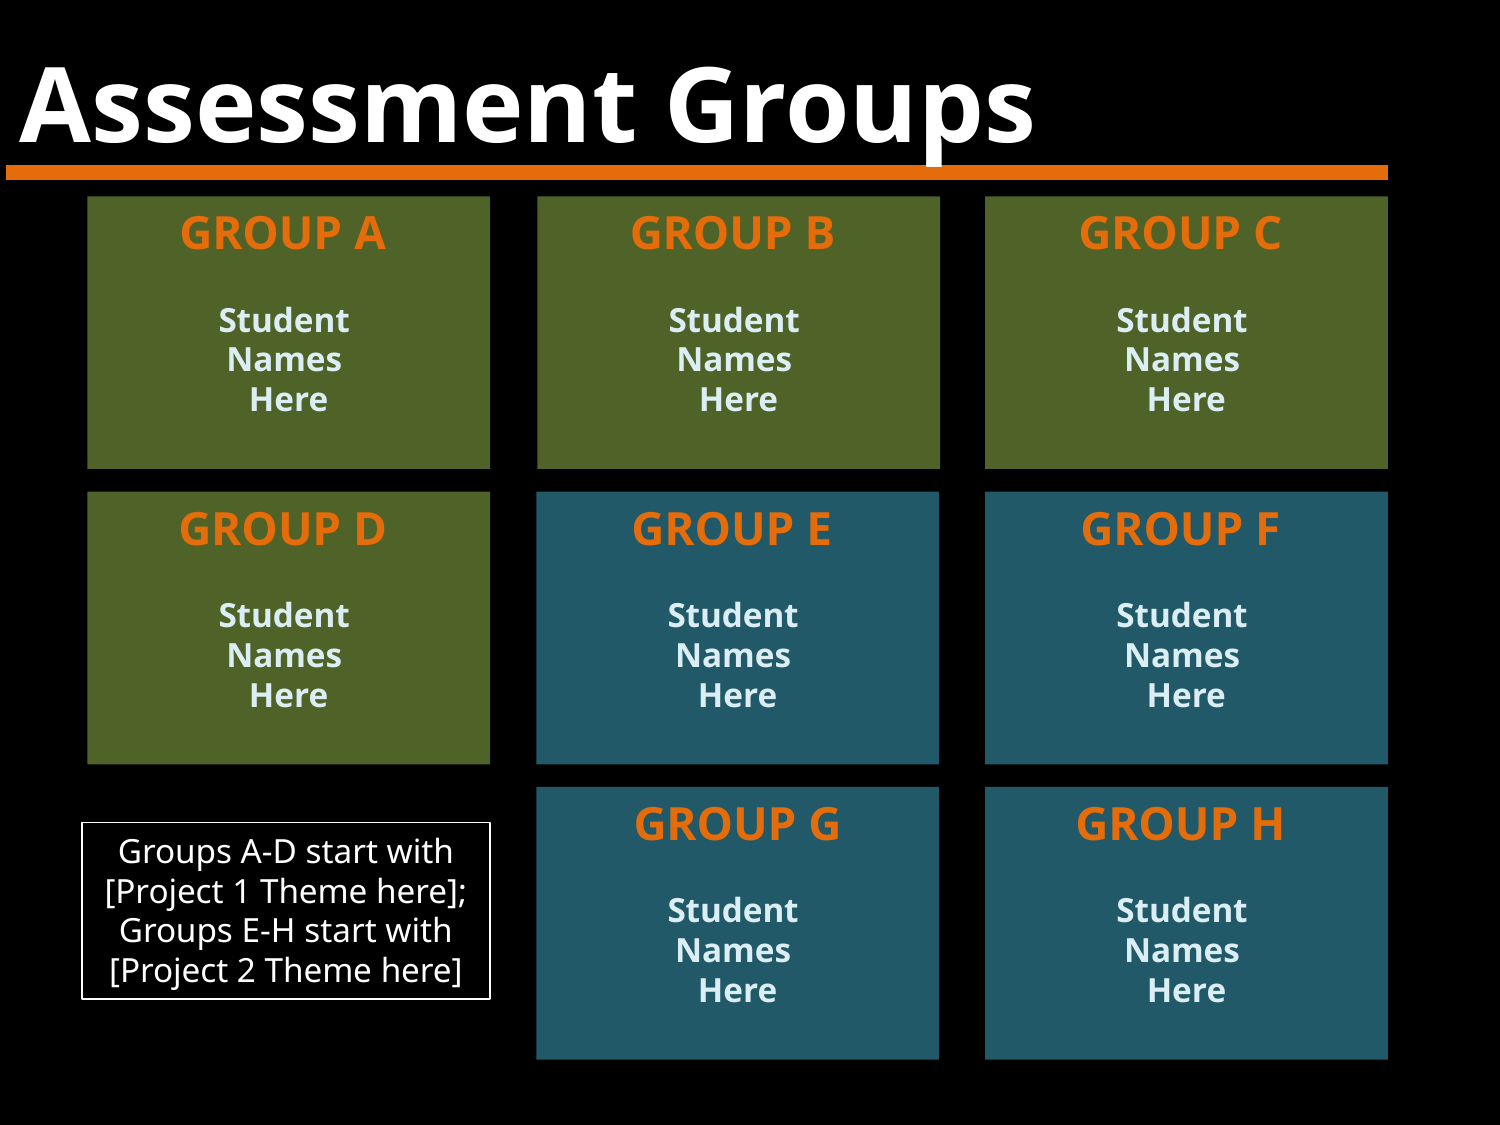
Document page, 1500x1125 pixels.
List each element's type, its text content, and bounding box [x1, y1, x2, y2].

text_box Assessment Groups [4, 31, 1105, 173]
text_box GROUP C Student Names Here [985, 196, 1388, 469]
text_box GROUP F Student Names Here [985, 491, 1388, 765]
text_box GROUP A Student Names Here [87, 196, 491, 469]
text_box GROUP G Student Names Here [536, 786, 939, 1060]
text_box GROUP E Student Names Here [536, 491, 939, 765]
text_box Groups A-D start with [Project 1 Theme here]; Groups E-H start with [Project 2 Theme here] [82, 822, 491, 1000]
text_box GROUP D Student Names Here [87, 491, 491, 765]
text_box GROUP B Student Names Here [537, 196, 941, 469]
text_box GROUP H Student Names Here [985, 786, 1388, 1060]
